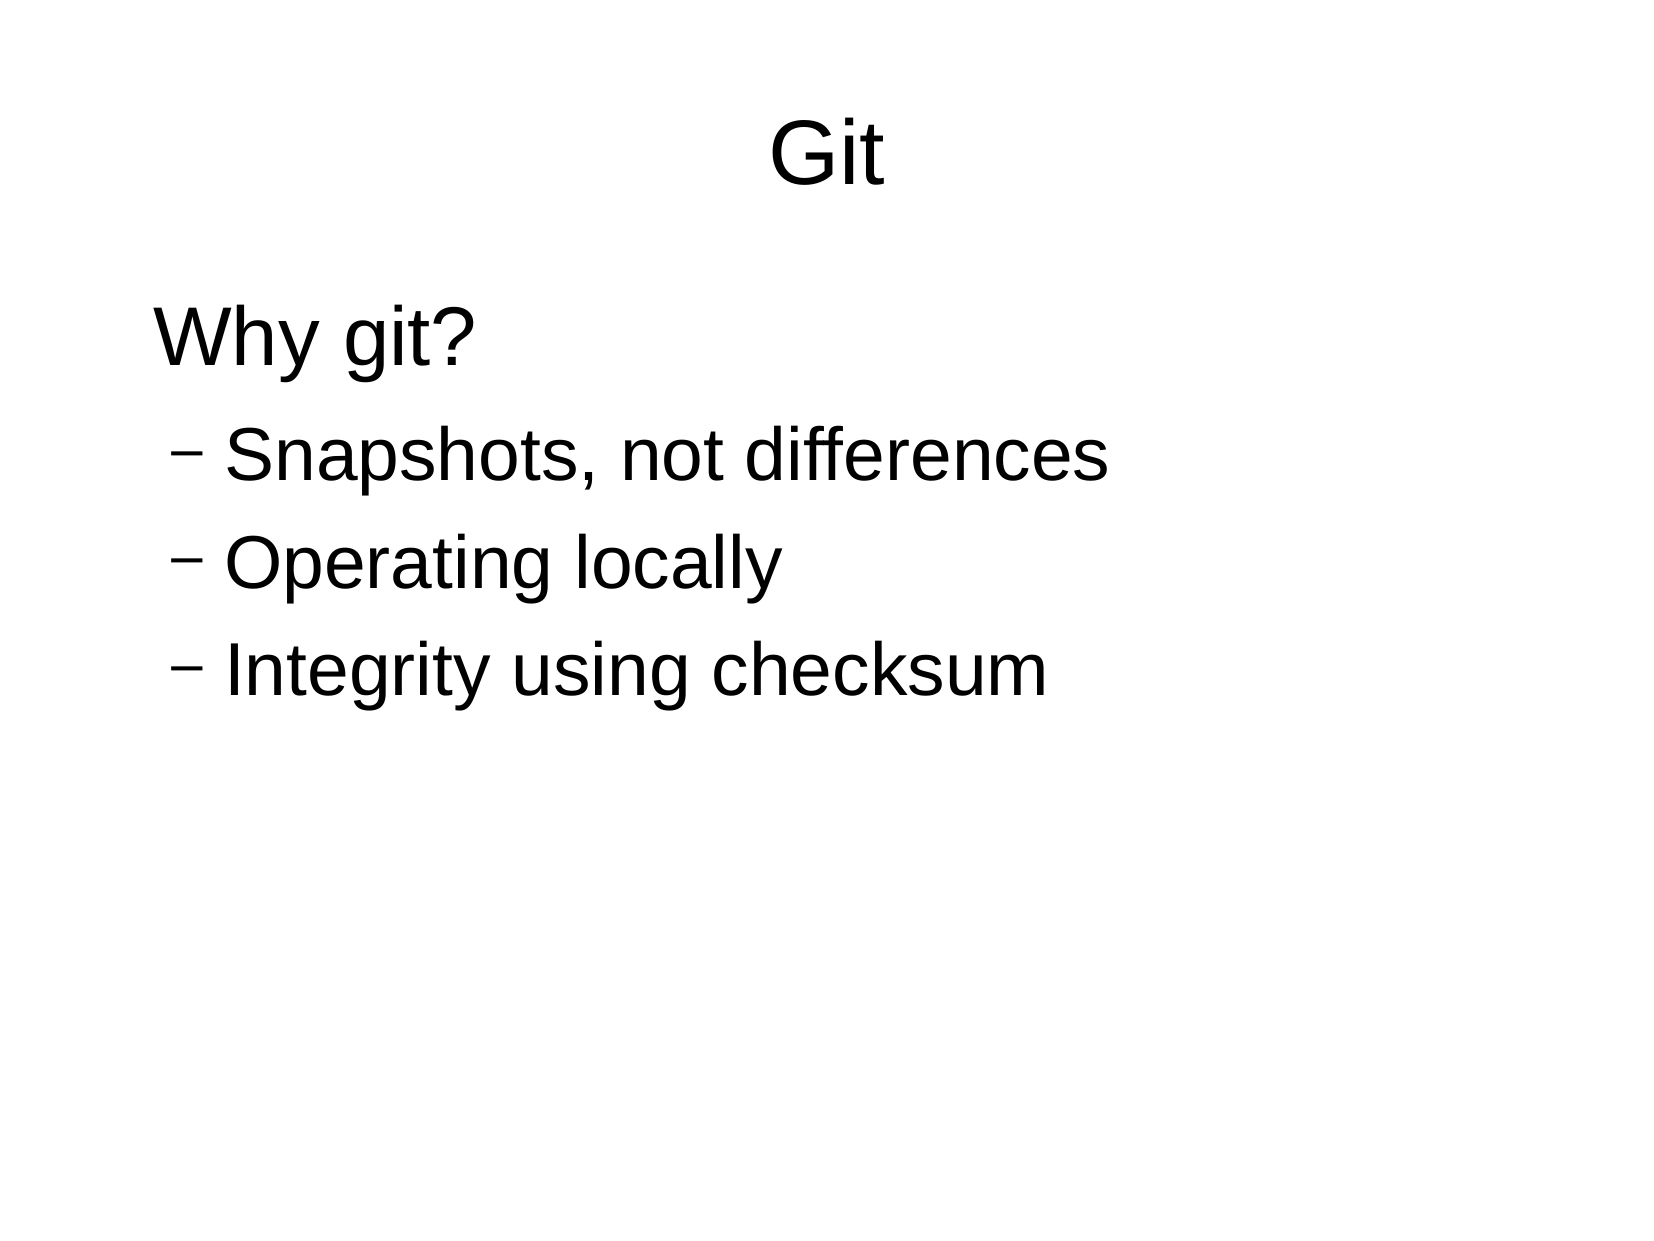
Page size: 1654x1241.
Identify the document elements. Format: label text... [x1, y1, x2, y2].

title Git [82, 49, 1571, 257]
list Why git? Snapshots, not differences Operating locally Integrity using checksum [82, 290, 1538, 1010]
